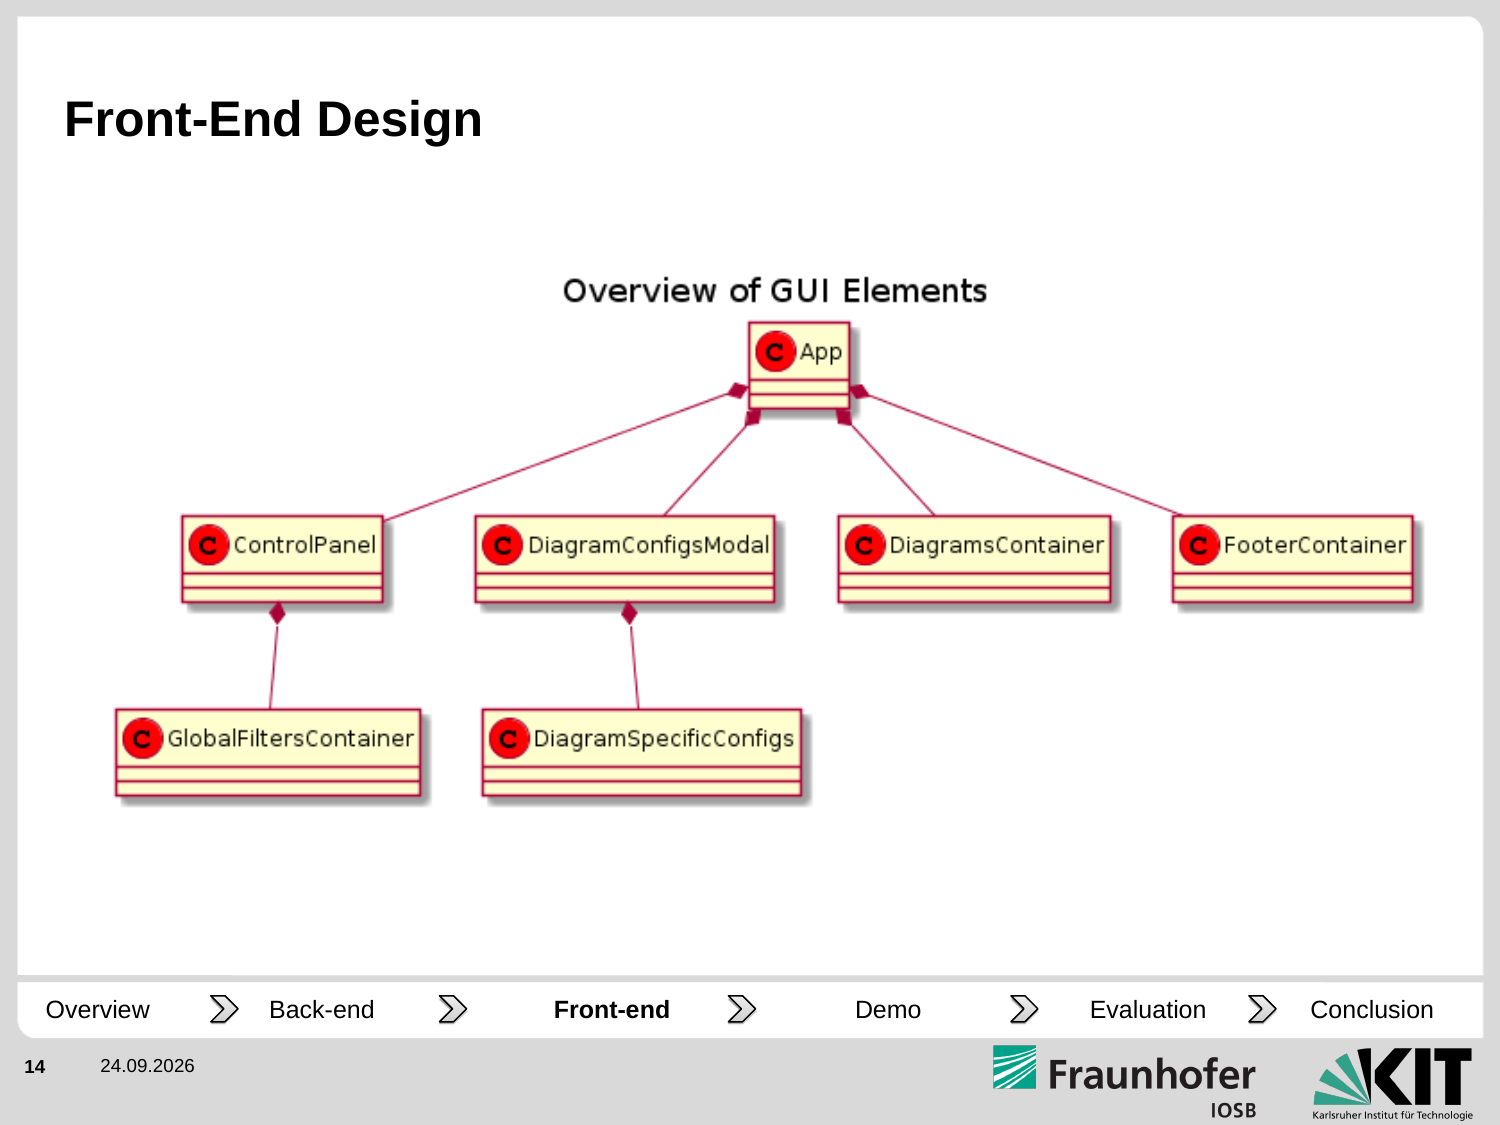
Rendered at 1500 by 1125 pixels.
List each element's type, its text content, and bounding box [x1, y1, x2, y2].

text_box 17.04.2019 [100, 1053, 272, 1113]
text_box [728, 995, 756, 1022]
text_box Overview [30, 986, 194, 1031]
picture [0, 0, 1500, 1125]
text_box [1248, 995, 1277, 1022]
text_box Back-end [254, 986, 418, 1031]
text_box [1010, 995, 1038, 1022]
title Front-End Design [64, 54, 1198, 147]
text_box Conclusion [1295, 986, 1500, 1031]
text_box [210, 995, 238, 1022]
text_box Evaluation [1075, 986, 1222, 1031]
text_box Front-end [539, 986, 686, 1031]
text_box [439, 995, 467, 1022]
text_box Demo [840, 986, 937, 1031]
